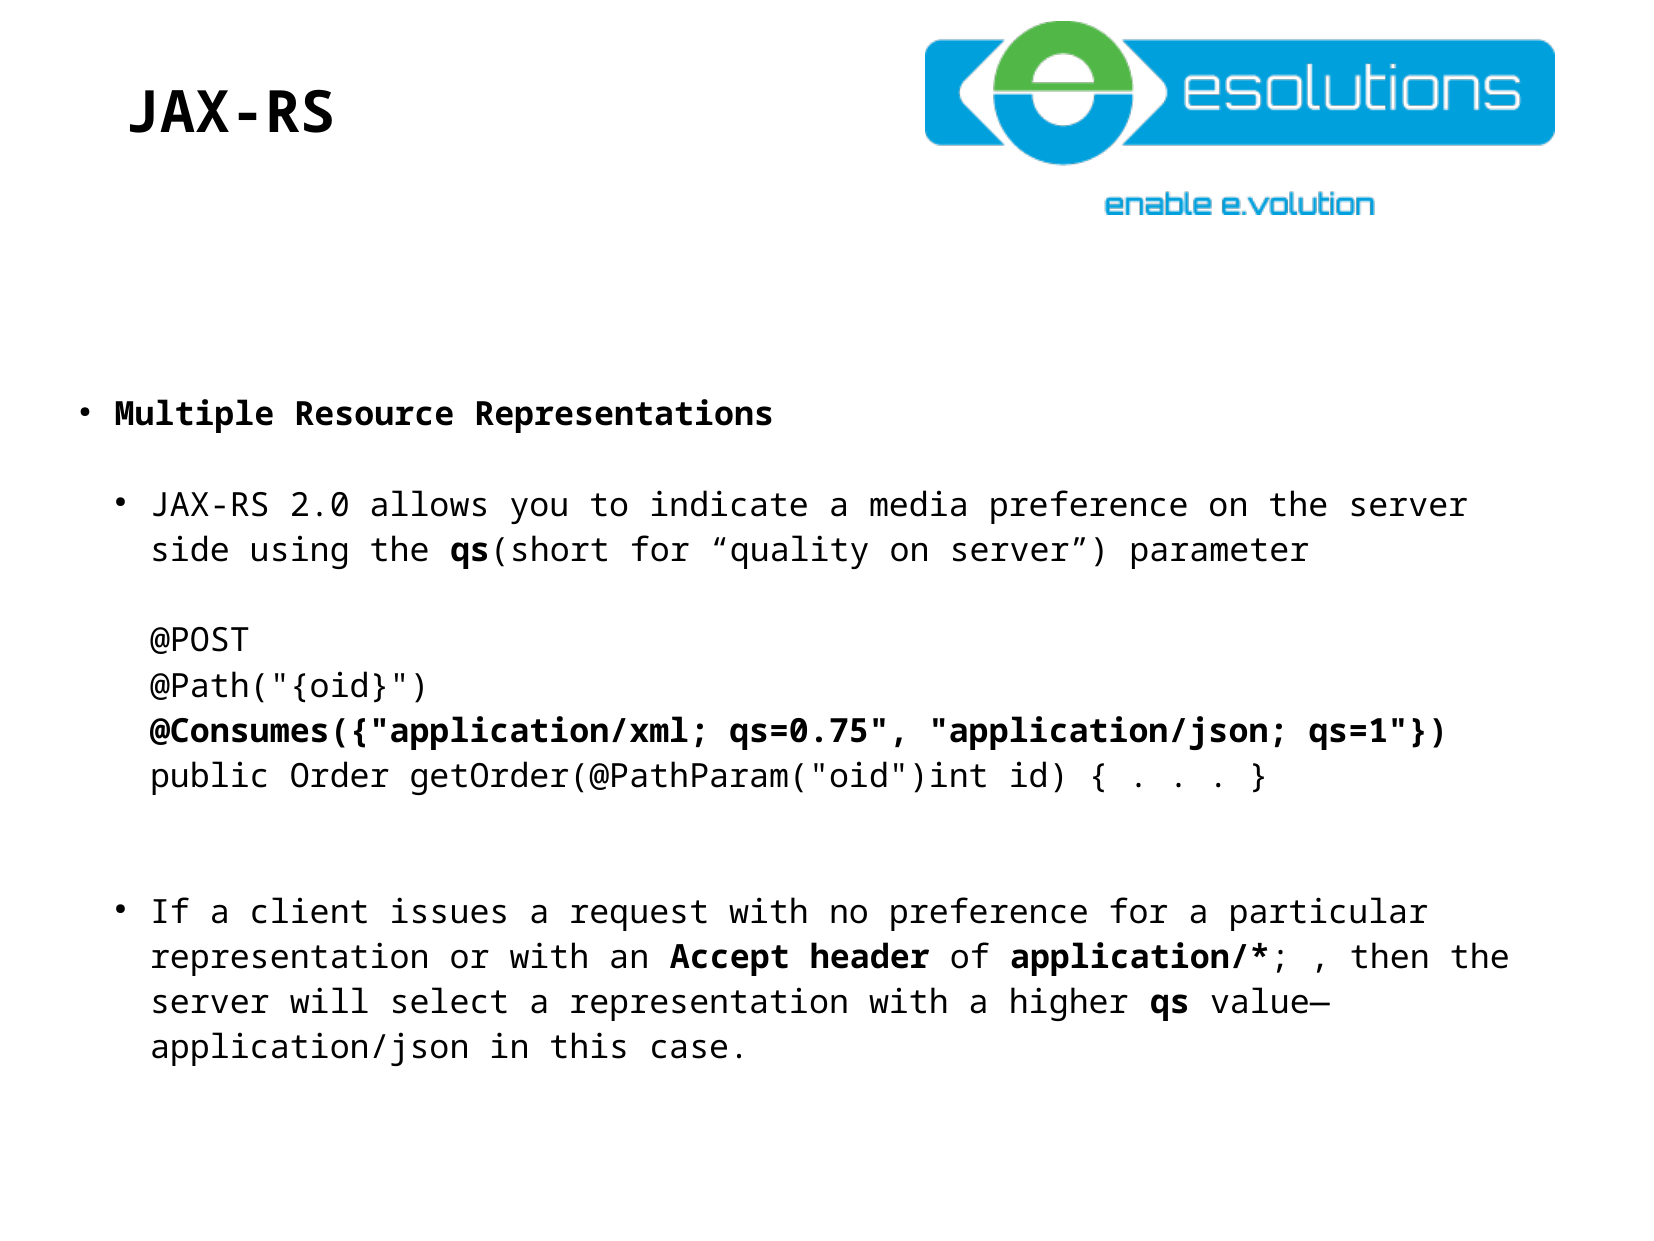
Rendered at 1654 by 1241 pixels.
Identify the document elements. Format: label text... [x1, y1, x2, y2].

subtitle Multiple Resource Representations JAX-RS 2.0 allows you to indicate a media preference on the server side using the qs(short for “quality on server”) parameter @POST @Path("{oid}") @Consumes({"application/xml; qs=0.75", "application/json; qs=1"}) public Order getOrder(@PathParam("oid")int id) { . . . } If a client issues a request with no preference for a particular representation or with an Accept header of application/*; , then the server will select a representation with a higher qs value— application/json in this case. [79, 245, 1561, 1169]
picture [1169, 201, 1179, 211]
picture [1226, 75, 1261, 110]
text_box JAX-RS [75, 63, 916, 217]
picture [1403, 75, 1438, 110]
picture [1444, 75, 1479, 110]
picture [1110, 201, 1120, 205]
picture [1340, 201, 1351, 211]
picture [1226, 201, 1236, 205]
picture [1360, 201, 1370, 215]
picture [1267, 75, 1302, 110]
picture [1307, 64, 1319, 110]
picture [1197, 201, 1208, 205]
picture [1390, 75, 1396, 110]
picture [1366, 64, 1385, 110]
picture [925, 21, 1555, 215]
picture [1325, 75, 1361, 110]
picture [1130, 201, 1139, 215]
picture [1485, 75, 1521, 110]
picture [1185, 75, 1220, 110]
